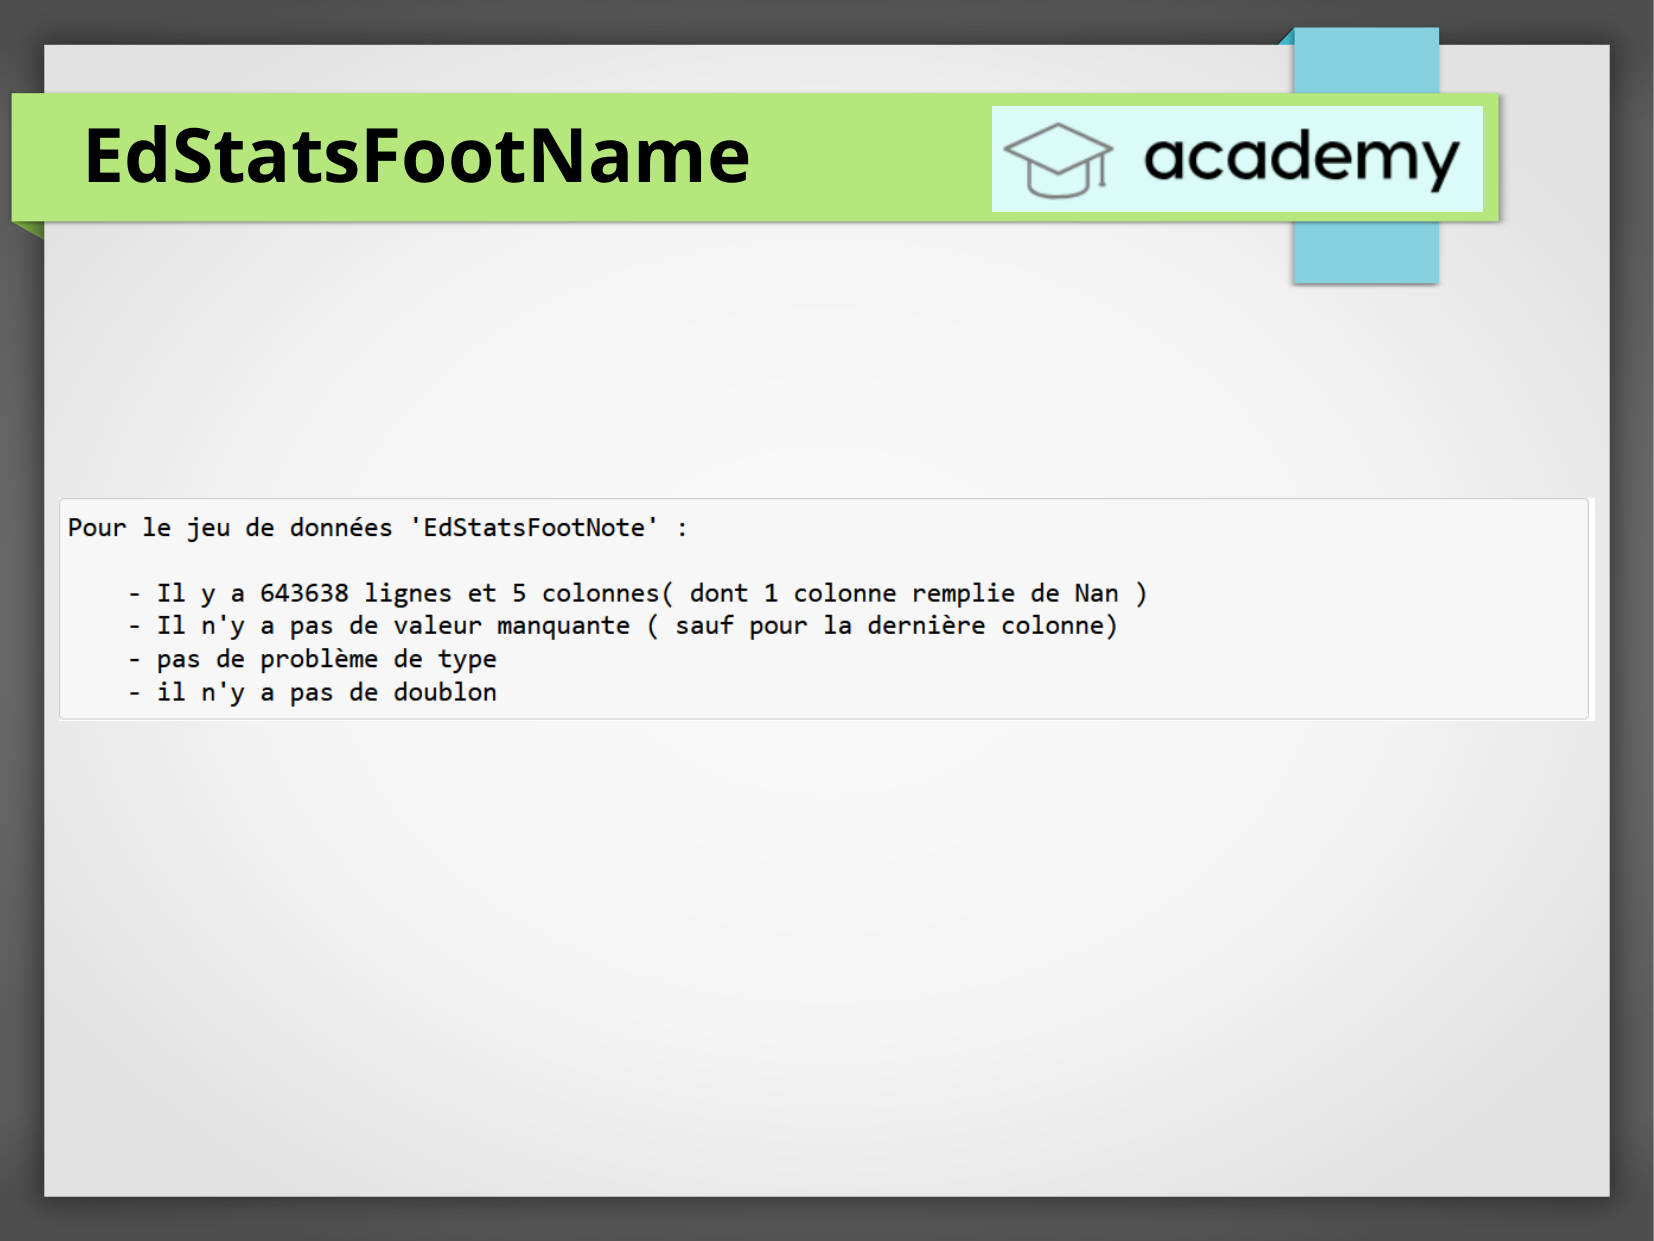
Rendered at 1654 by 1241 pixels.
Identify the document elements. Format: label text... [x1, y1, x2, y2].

title EdStatsFootName [82, 94, 1264, 213]
picture [0, 0, 1654, 1241]
